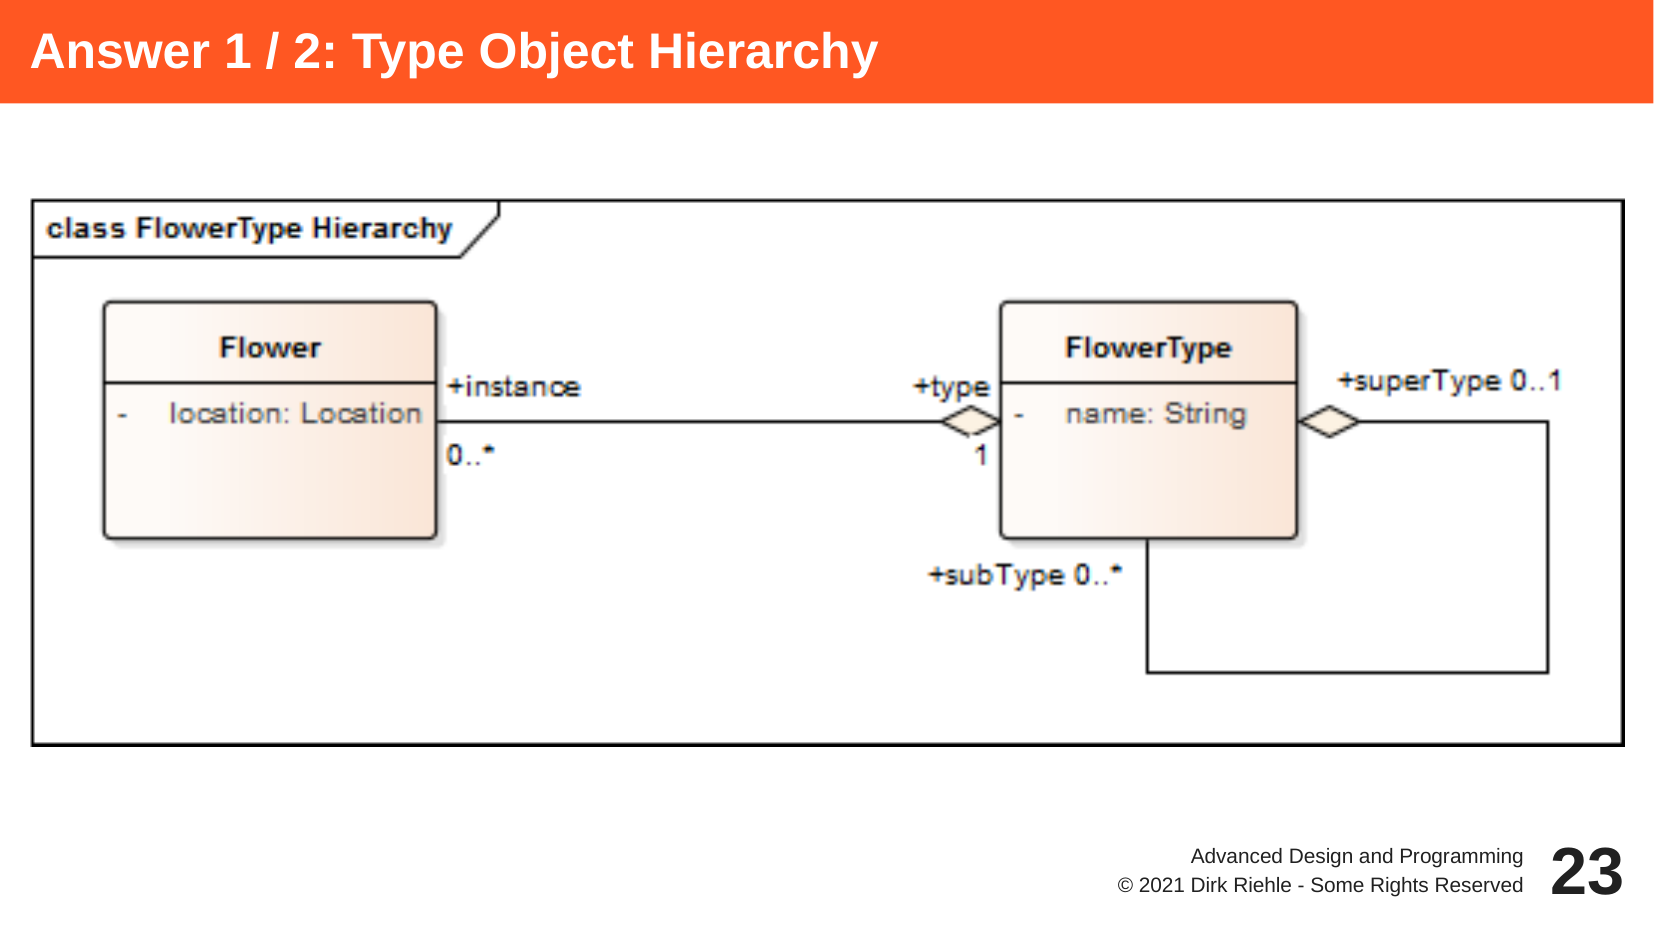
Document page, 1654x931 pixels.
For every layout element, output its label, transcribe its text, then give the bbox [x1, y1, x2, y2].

title Answer 1 / 2: Type Object Hierarchy [0, 0, 1654, 104]
picture [29, 185, 1625, 759]
